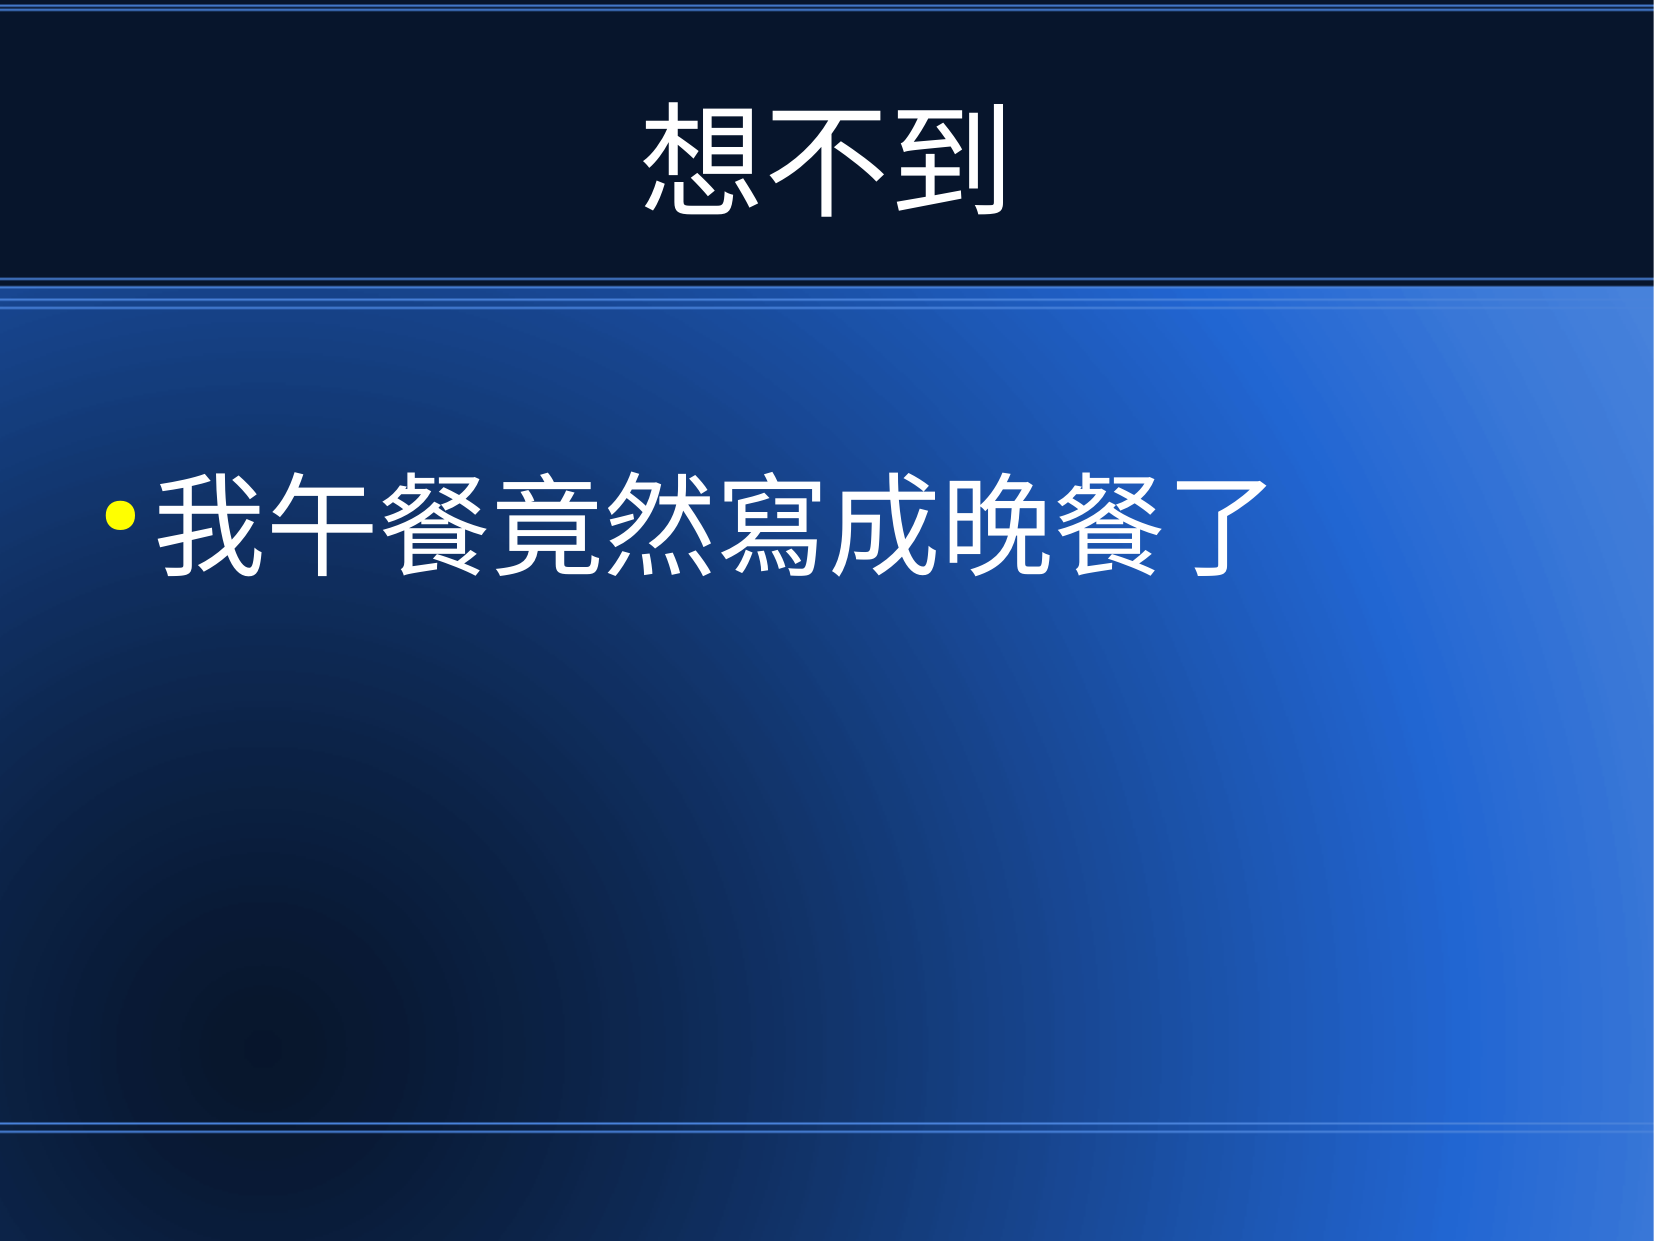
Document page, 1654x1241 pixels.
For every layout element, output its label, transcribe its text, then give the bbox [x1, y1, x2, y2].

list 我午餐竟然寫成晚餐了 [82, 355, 1571, 1241]
picture [0, 0, 1654, 1241]
title 想不到 [82, 49, 1571, 257]
